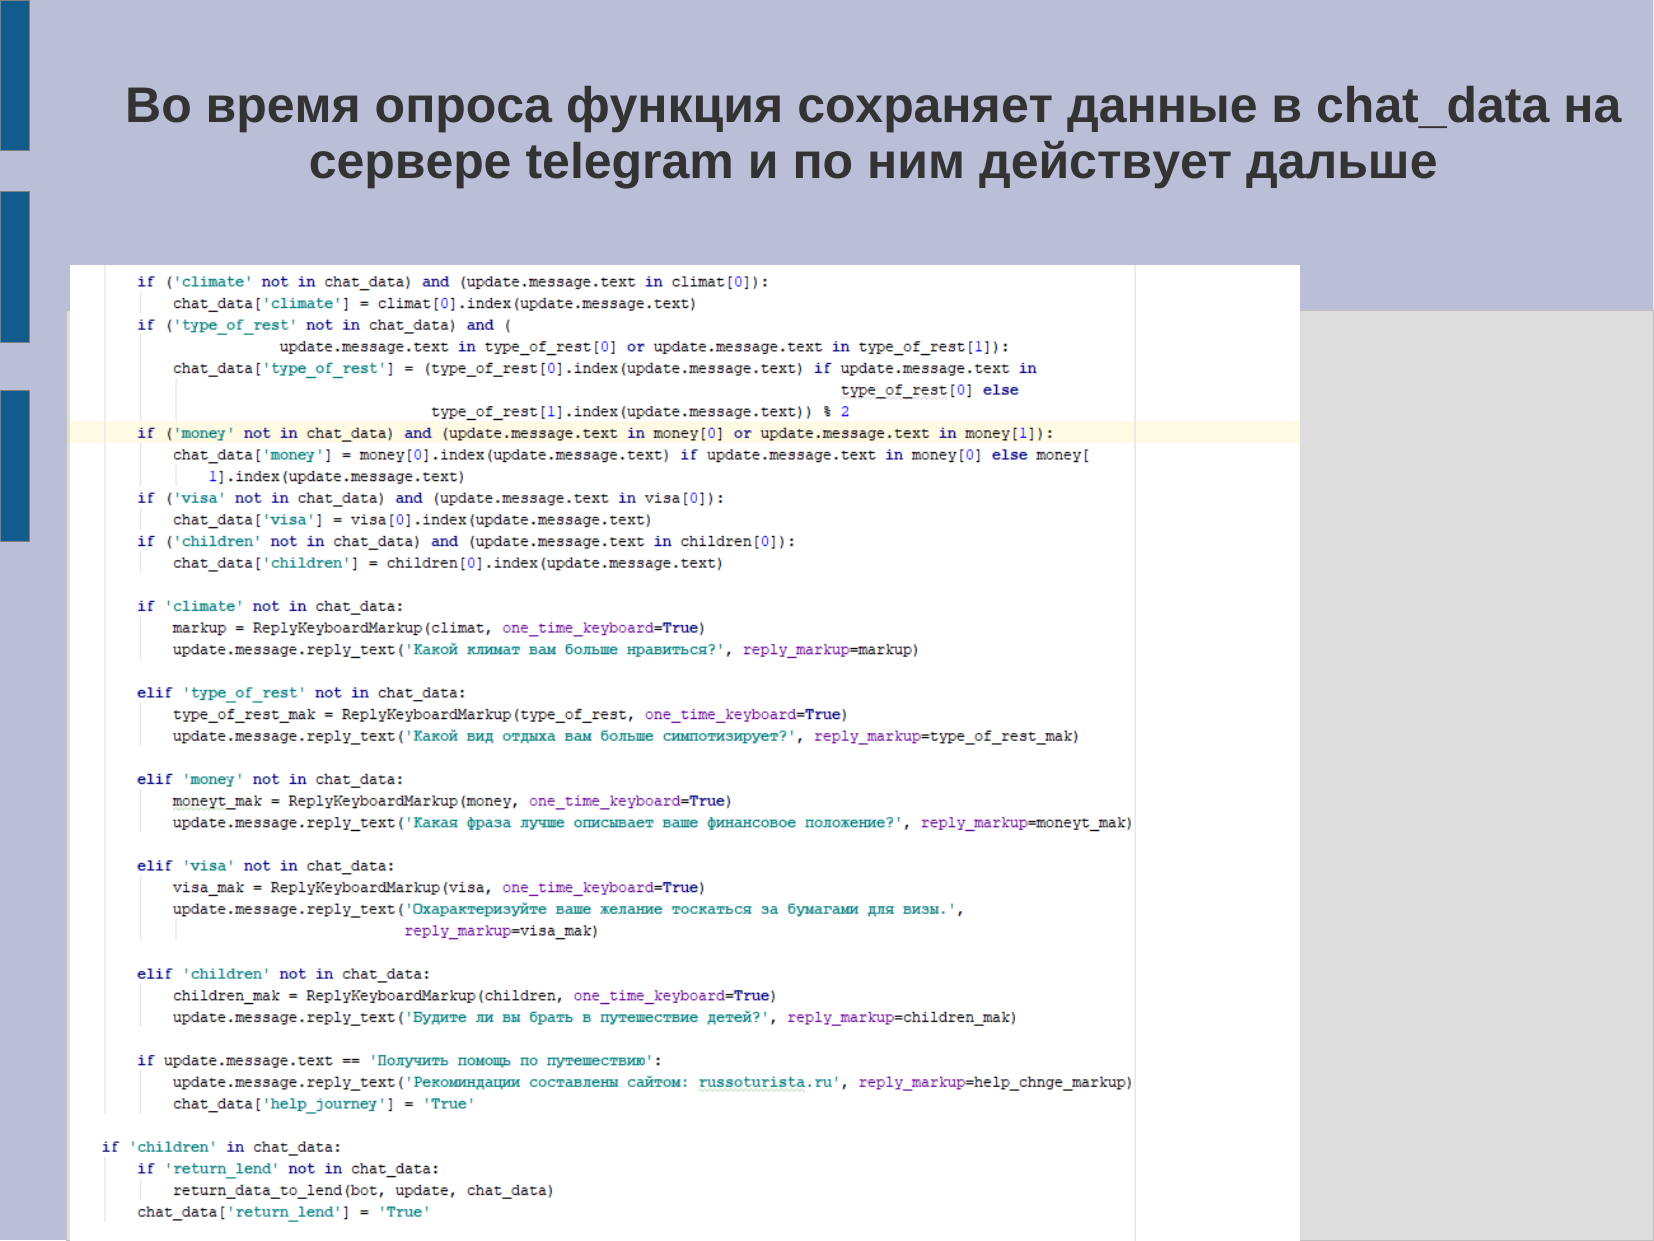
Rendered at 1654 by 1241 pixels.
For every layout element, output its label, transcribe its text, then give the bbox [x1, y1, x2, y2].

title Во время опроса функция сохраняет данные в chat_data на сервере telegram и по ним действует дальше [123, 29, 1625, 237]
picture [70, 265, 1300, 1241]
